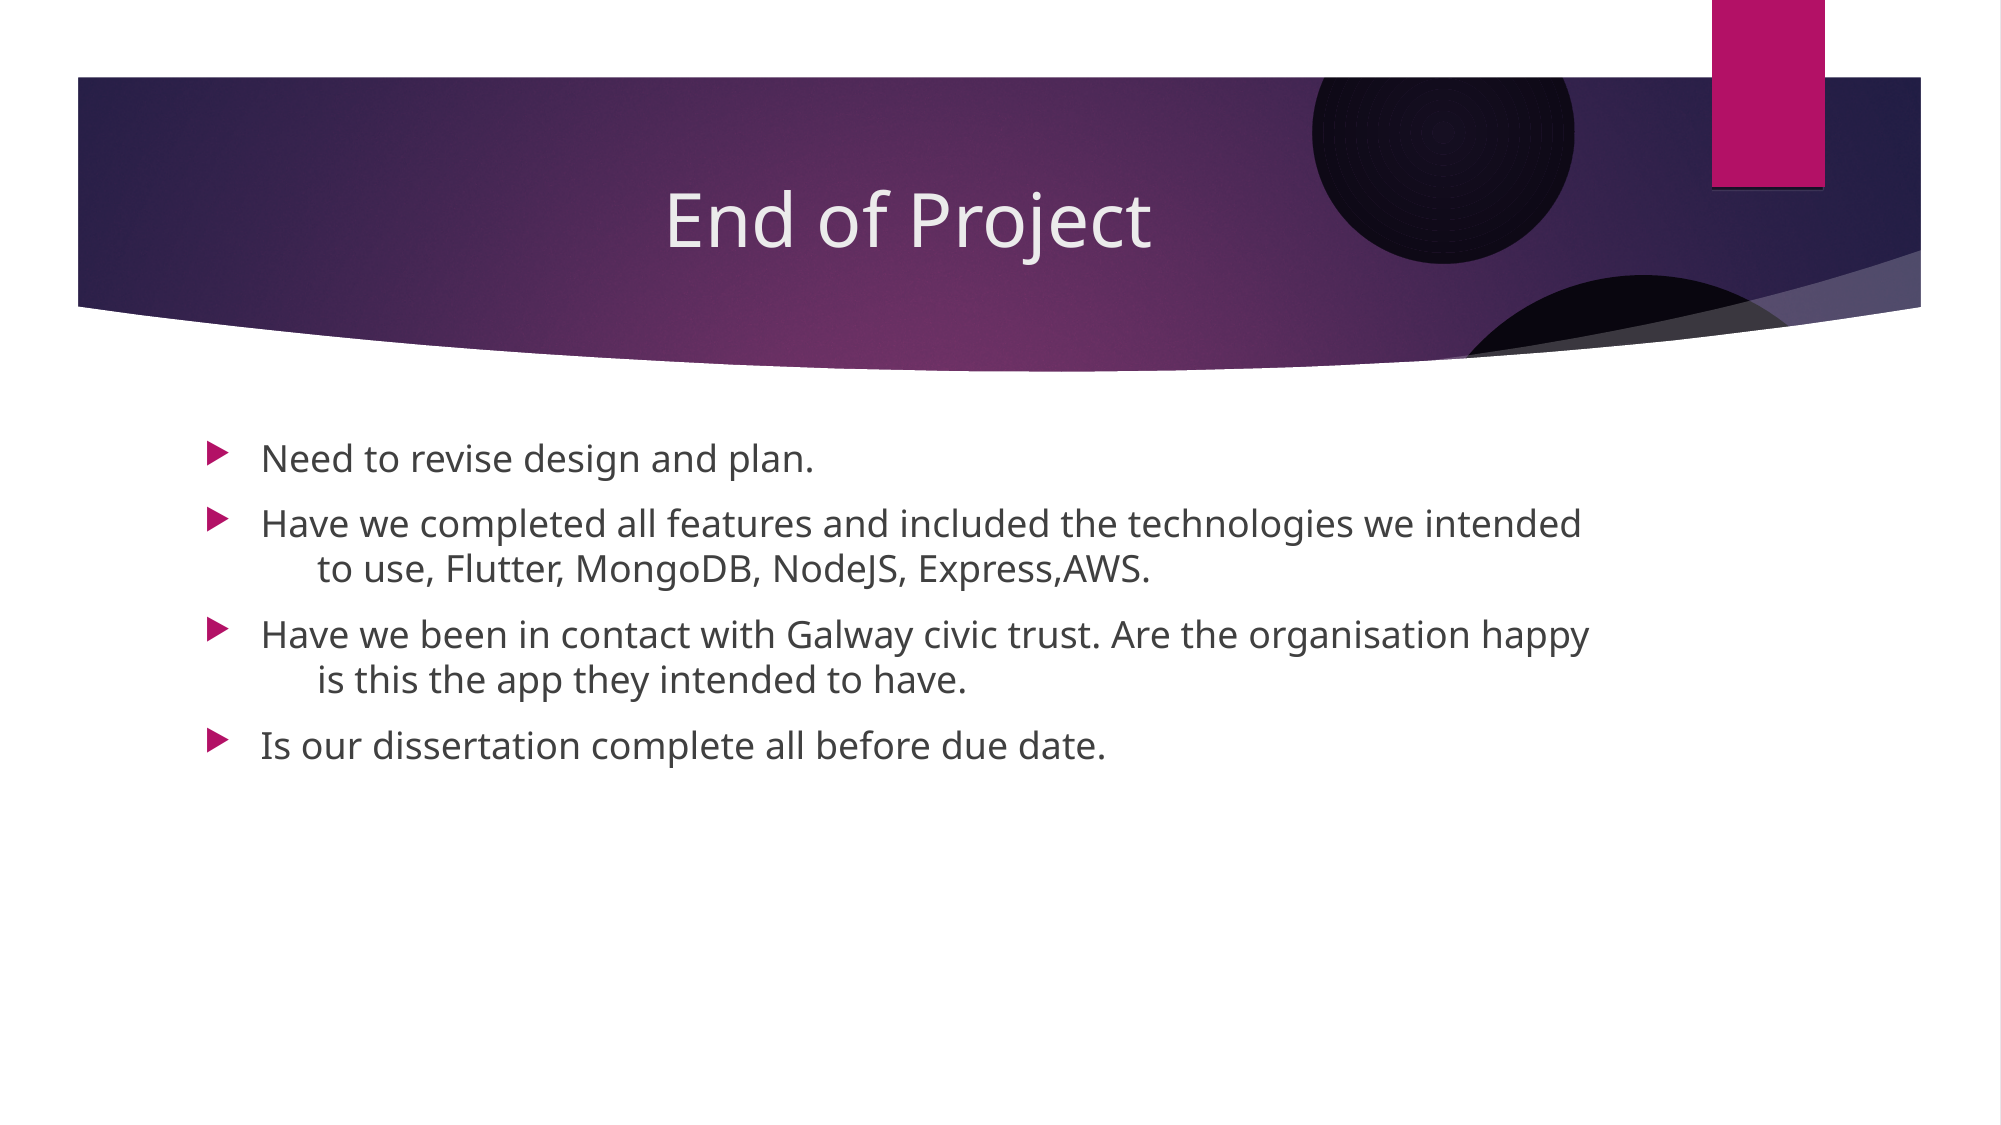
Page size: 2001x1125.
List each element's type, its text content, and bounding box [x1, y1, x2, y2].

list Need to revise design and plan. Have we completed all features and included the technologies we intended to use, Flutter, MongoDB, NodeJS, Express,AWS. Have we been in contact with Galway civic trust. Are the organisation happy is this the app they intended to have. Is our dissertation complete all before due date. [189, 427, 1638, 988]
title End of Project [189, 159, 1627, 276]
